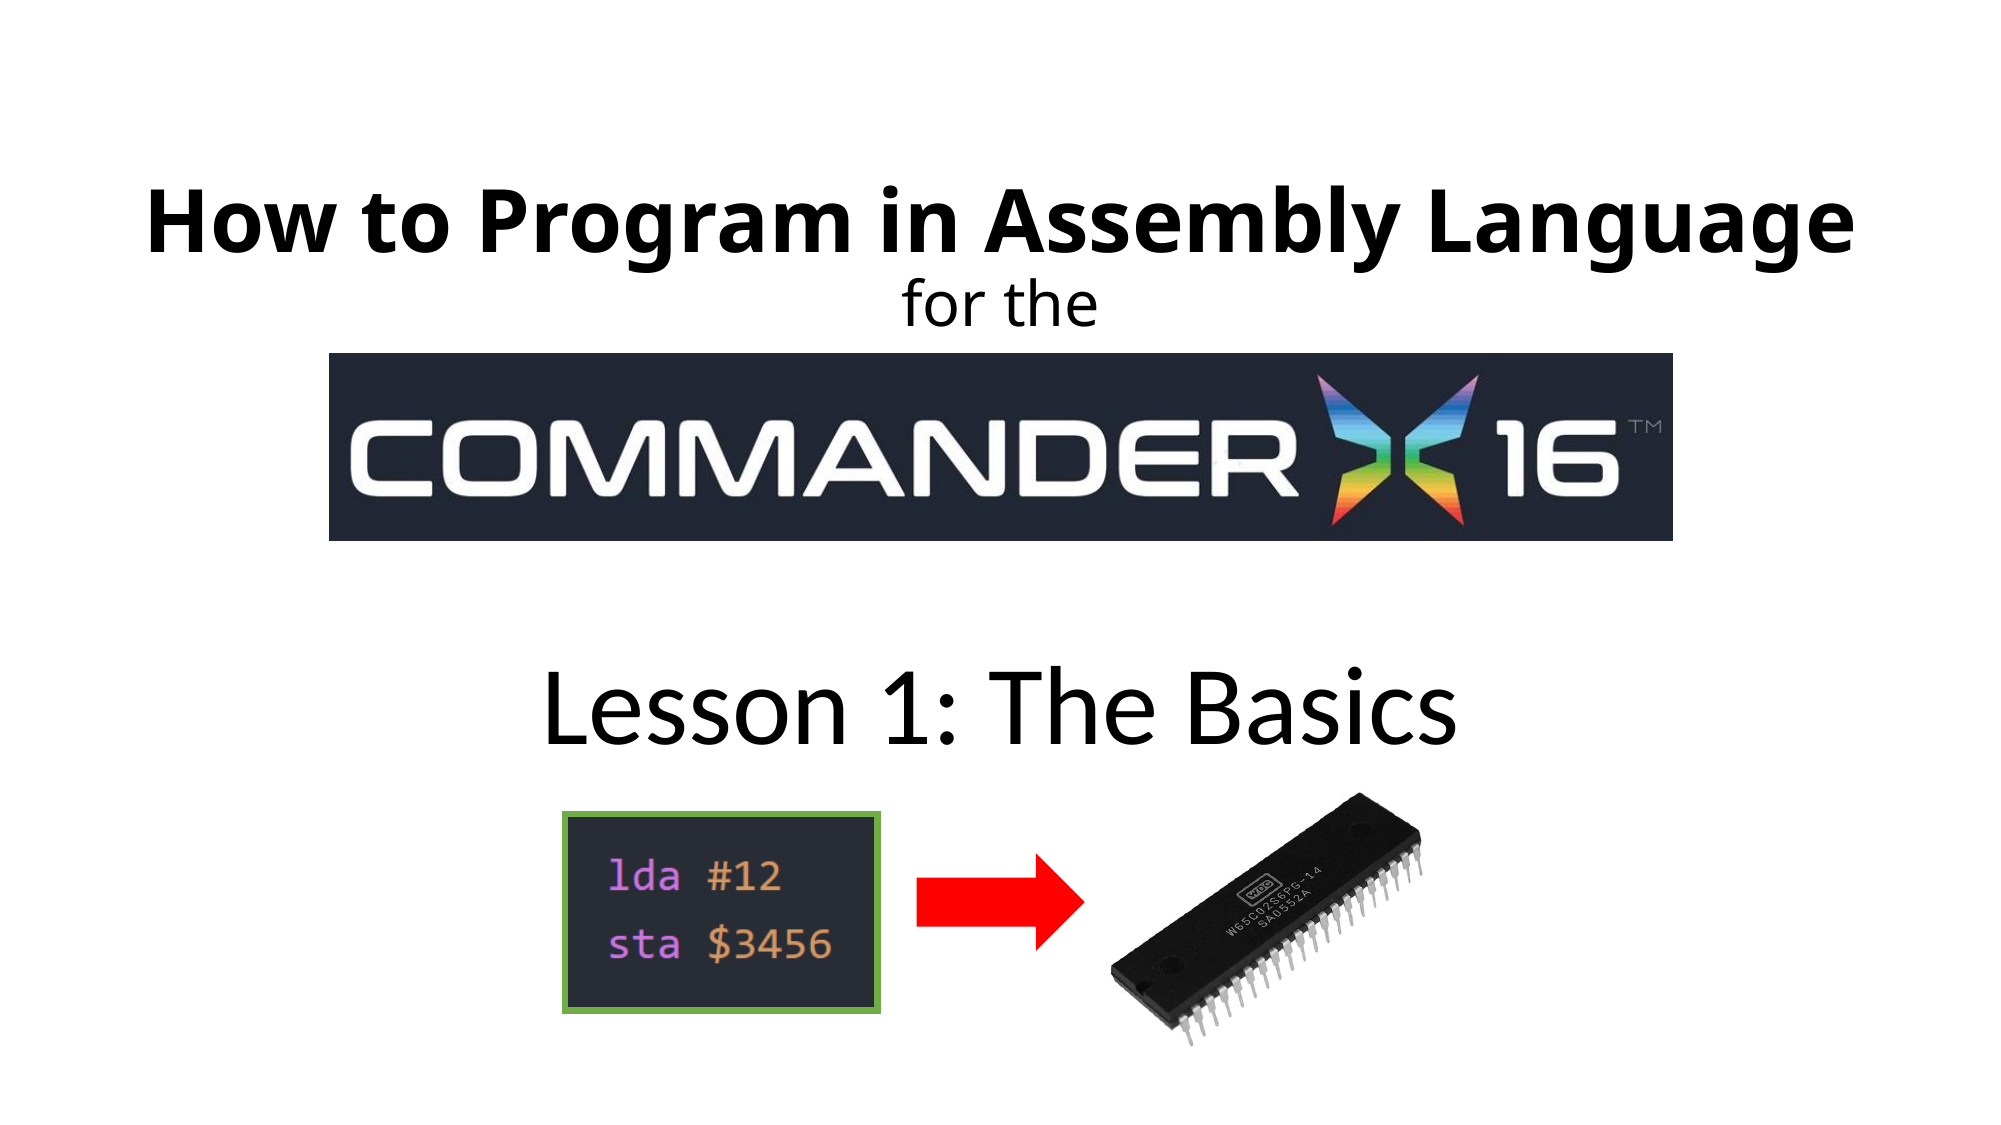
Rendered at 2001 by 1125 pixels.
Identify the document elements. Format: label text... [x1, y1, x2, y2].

title How to Program in Assembly Language for the [63, 115, 1939, 348]
picture [1106, 779, 1426, 1059]
text_box [916, 853, 1085, 952]
picture [568, 817, 875, 1008]
subtitle Lesson 1: The Basics [250, 639, 1751, 766]
picture [329, 353, 1673, 541]
